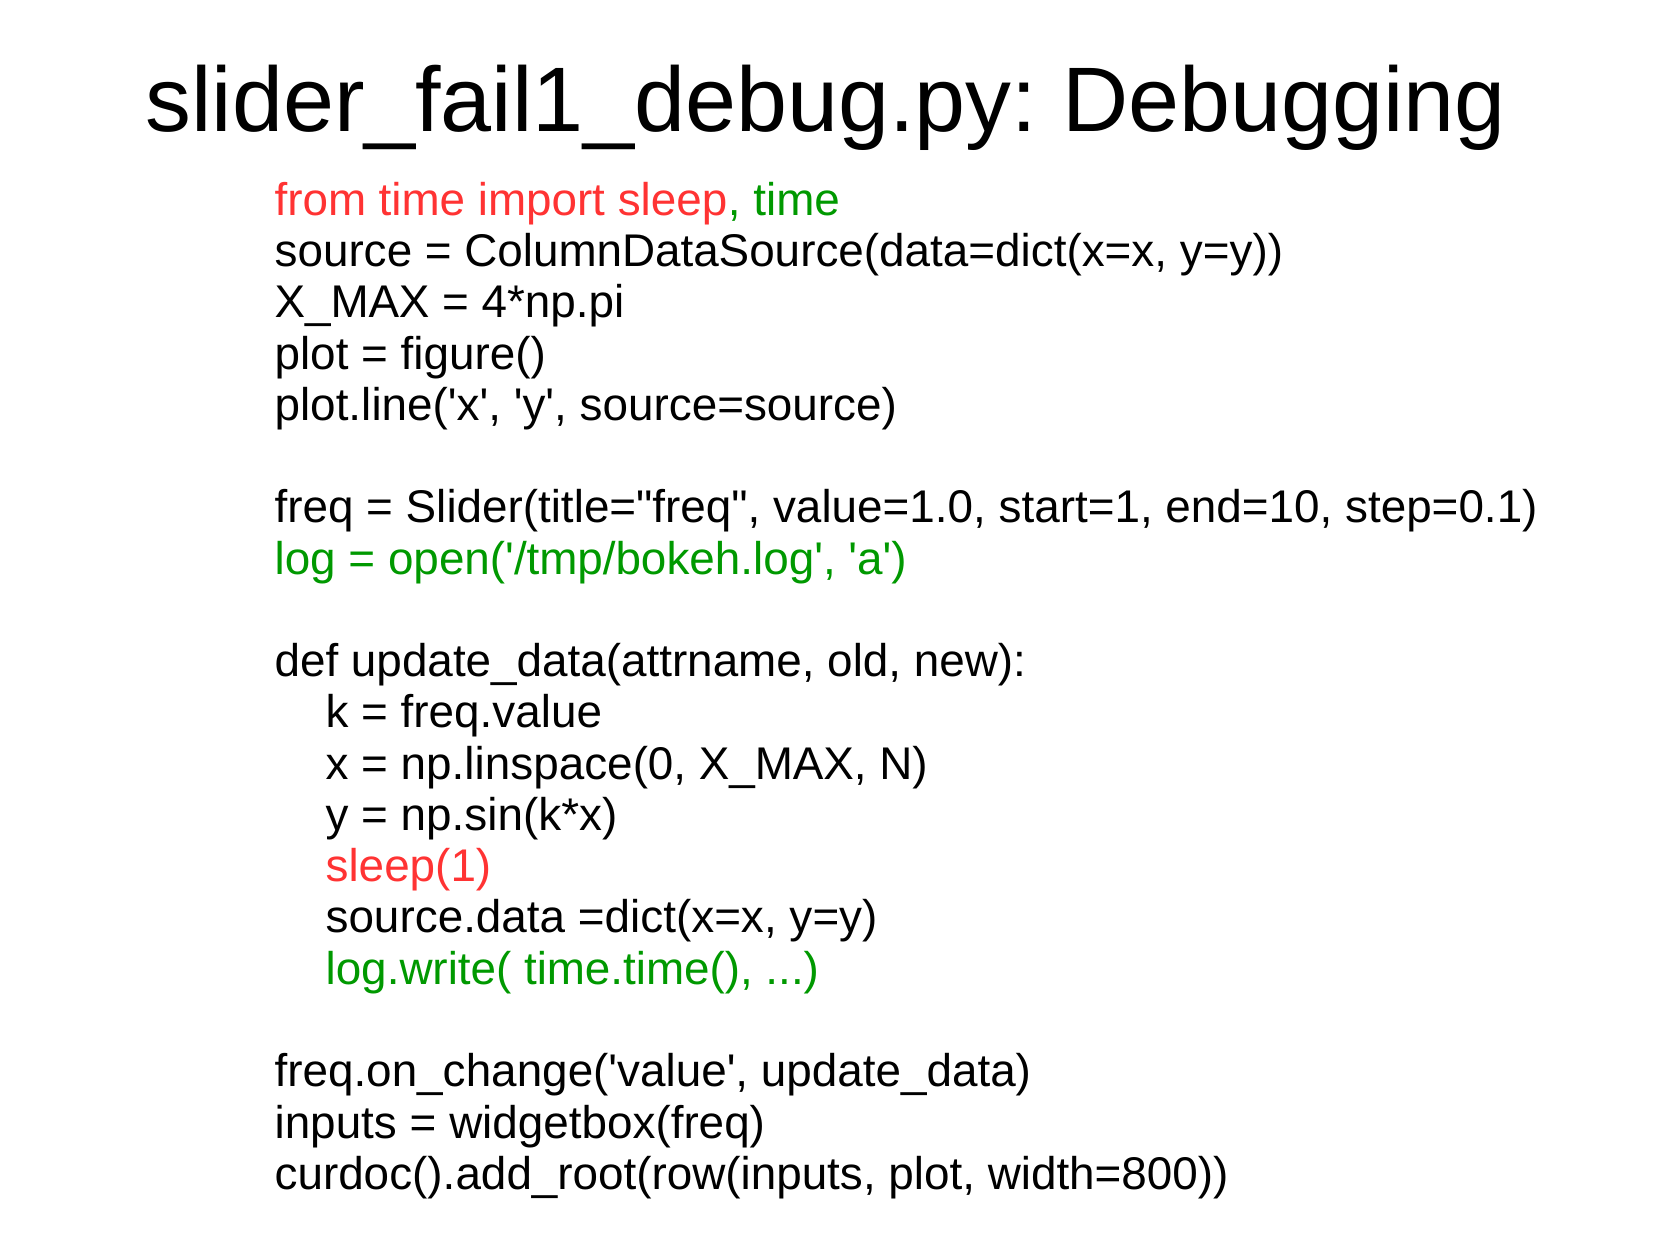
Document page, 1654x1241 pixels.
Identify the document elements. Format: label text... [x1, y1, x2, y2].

text_box from time import sleep, time source = ColumnDataSource(data=dict(x=x, y=y)) X_MAX = 4*np.pi plot = figure() plot.line('x', 'y', source=source) freq = Slider(title="freq", value=1.0, start=1, end=10, step=0.1) log = open('/tmp/bokeh.log', 'a') def update_data(attrname, old, new): k = freq.value x = np.linspace(0, X_MAX, N) y = np.sin(k*x) sleep(1) source.data =dict(x=x, y=y) log.write( time.time(), ...) freq.on_change('value', update_data) inputs = widgetbox(freq) curdoc().add_root(row(inputs, plot, width=800)) [259, 166, 1607, 1241]
title slider_fail1_debug.py: Debugging [82, 0, 1571, 204]
